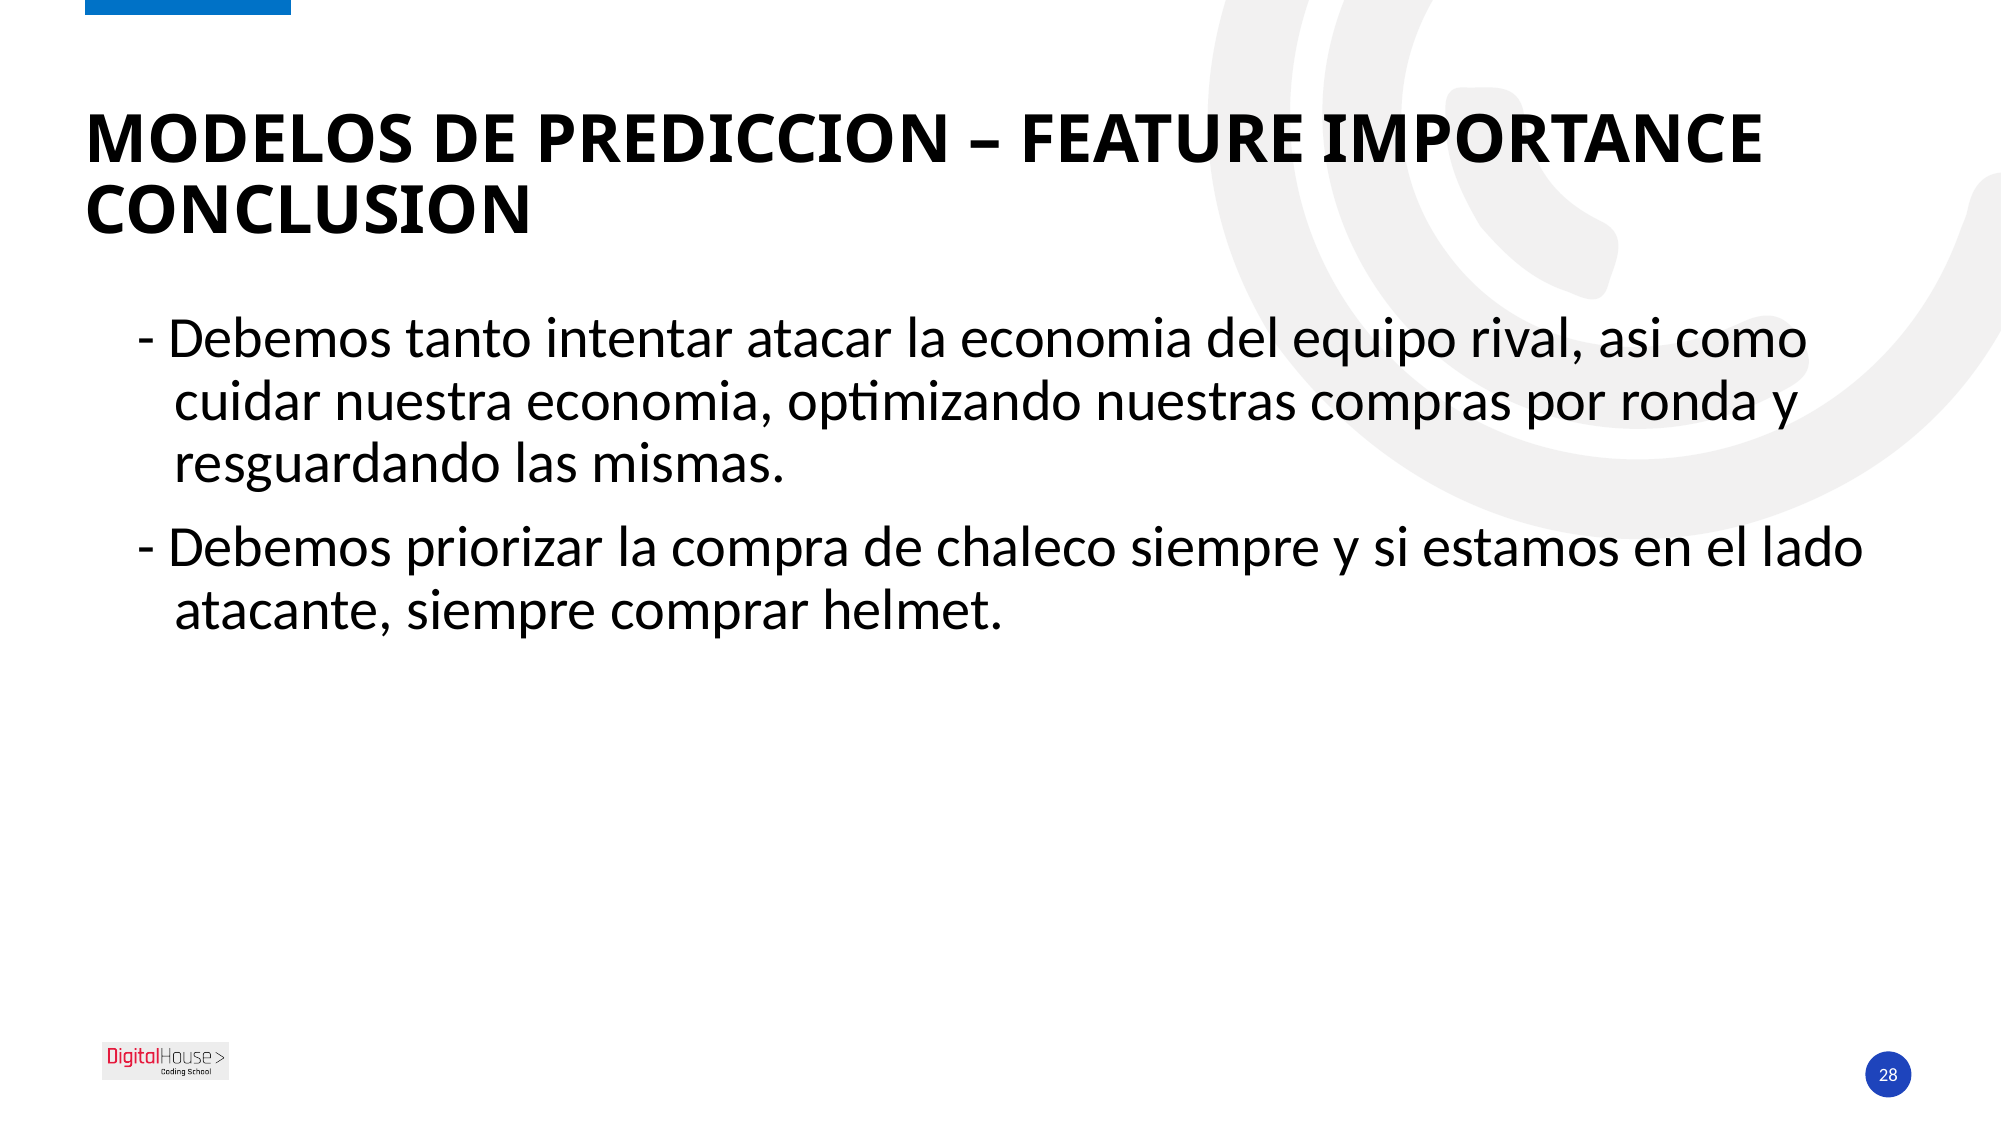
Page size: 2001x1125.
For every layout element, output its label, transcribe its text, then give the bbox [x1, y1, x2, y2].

title MODELOS DE PREDICCION – FEATURE IMPORTANCE CONCLUSION [84, 97, 1914, 249]
text_box [1864, 1059, 1913, 1090]
list - Debemos tanto intentar atacar la economia del equipo rival, asi como cuidar nuestra economia, optimizando nuestras compras por ronda y resguardando las mismas. - Debemos priorizar la compra de chaleco siempre y si estamos en el lado atacante, siempre comprar helmet. [84, 299, 1894, 1014]
